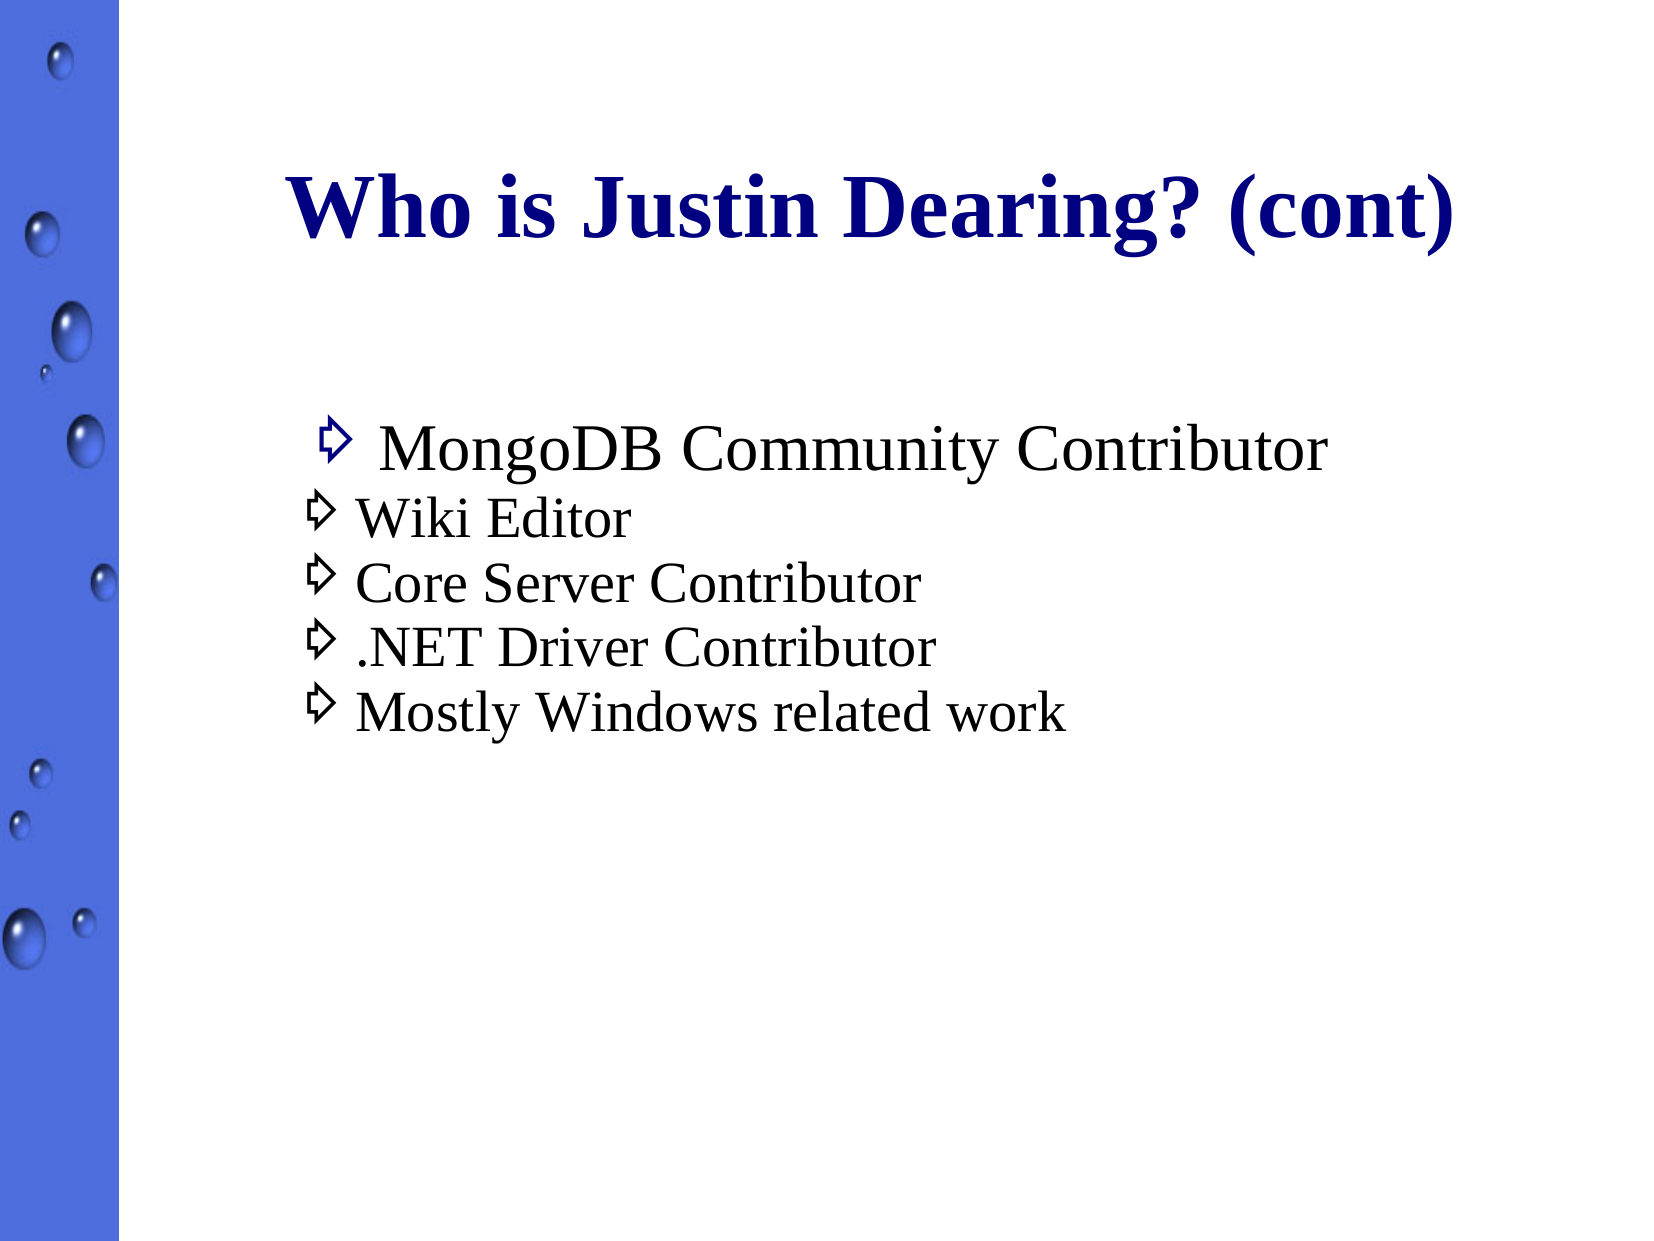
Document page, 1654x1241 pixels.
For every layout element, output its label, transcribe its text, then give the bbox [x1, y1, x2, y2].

title Who is Justin Dearing? (cont) [209, 102, 1534, 311]
list MongoDB Community Contributor Wiki Editor Core Server Contributor .NET Driver Contributor Mostly Windows related work [296, 411, 1558, 1230]
picture [0, 0, 119, 1241]
